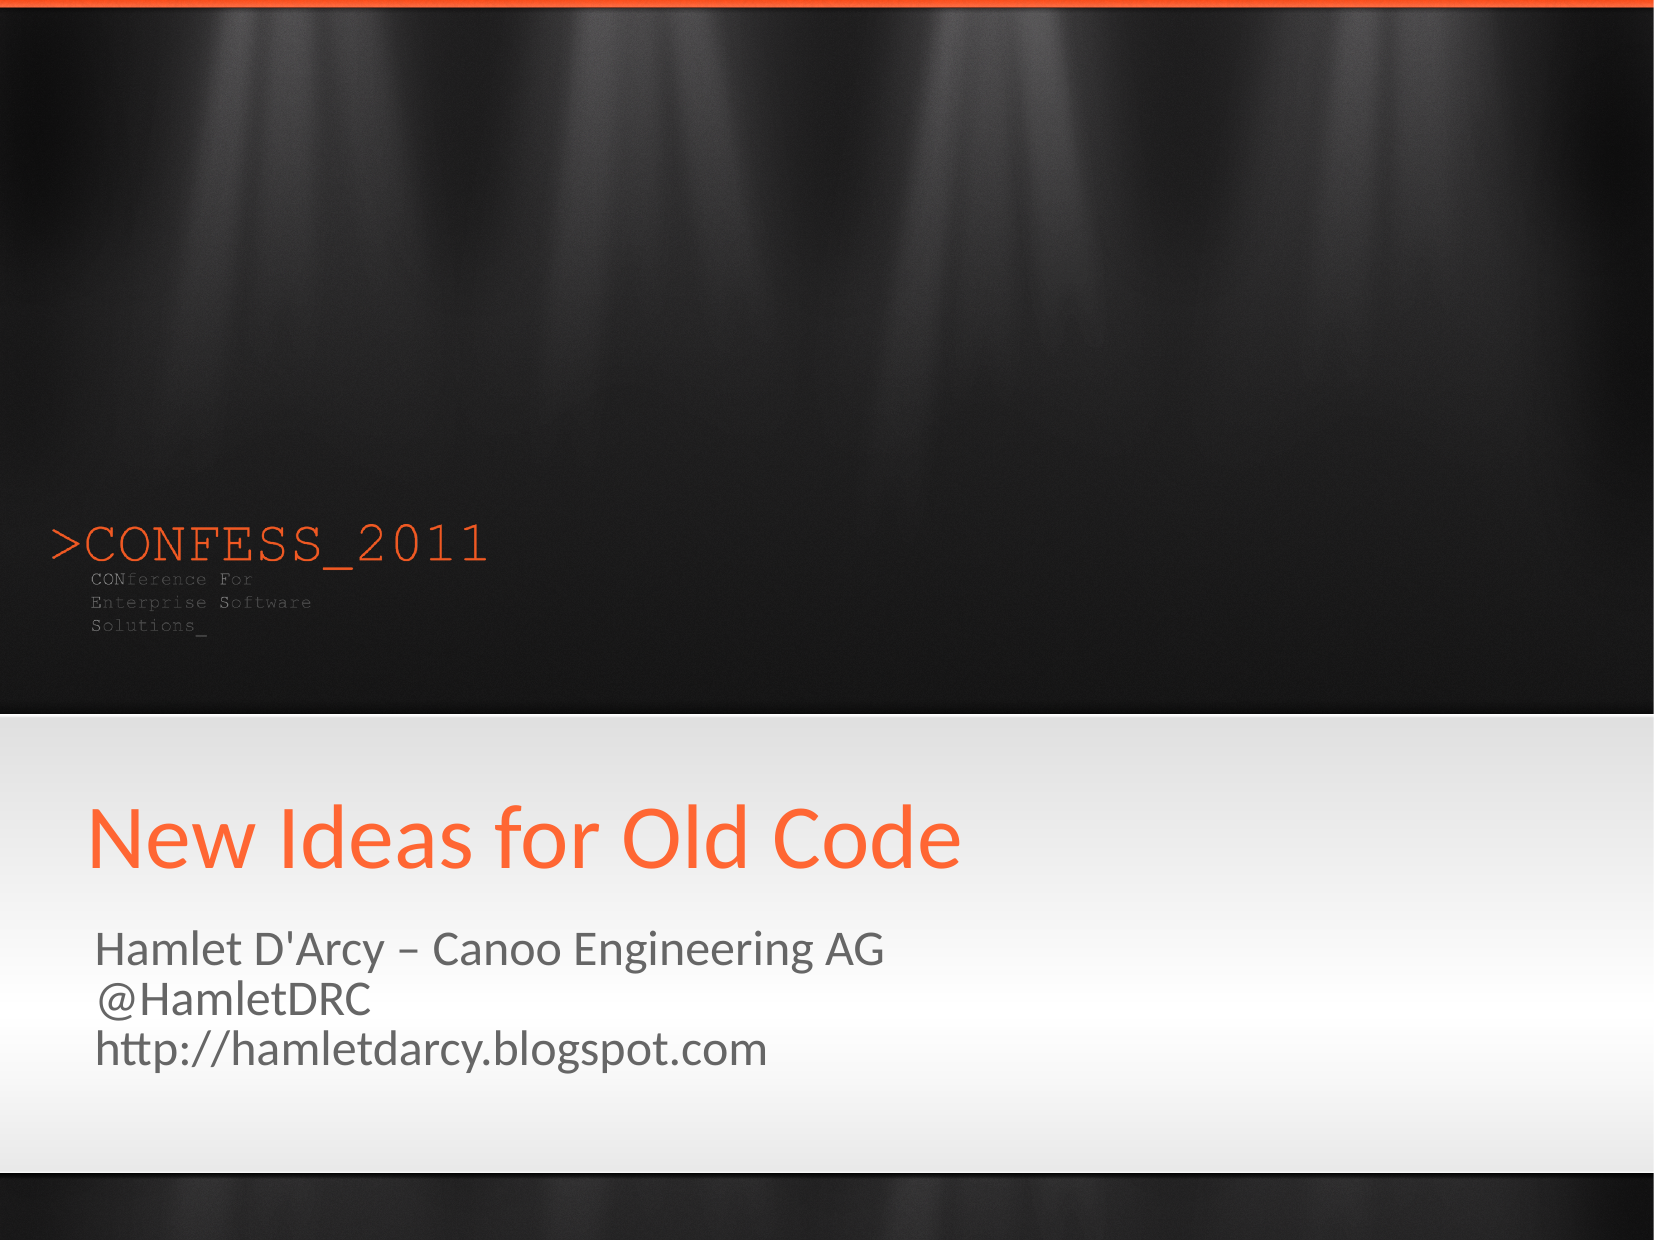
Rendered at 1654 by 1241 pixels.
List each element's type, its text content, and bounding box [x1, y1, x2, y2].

picture [0, 0, 1654, 1240]
title New Ideas for Old Code [86, 742, 1576, 950]
title Hamlet D'Arcy – Canoo Engineering AG @HamletDRC http://hamletdarcy.blogspot.com [94, 899, 1583, 1107]
